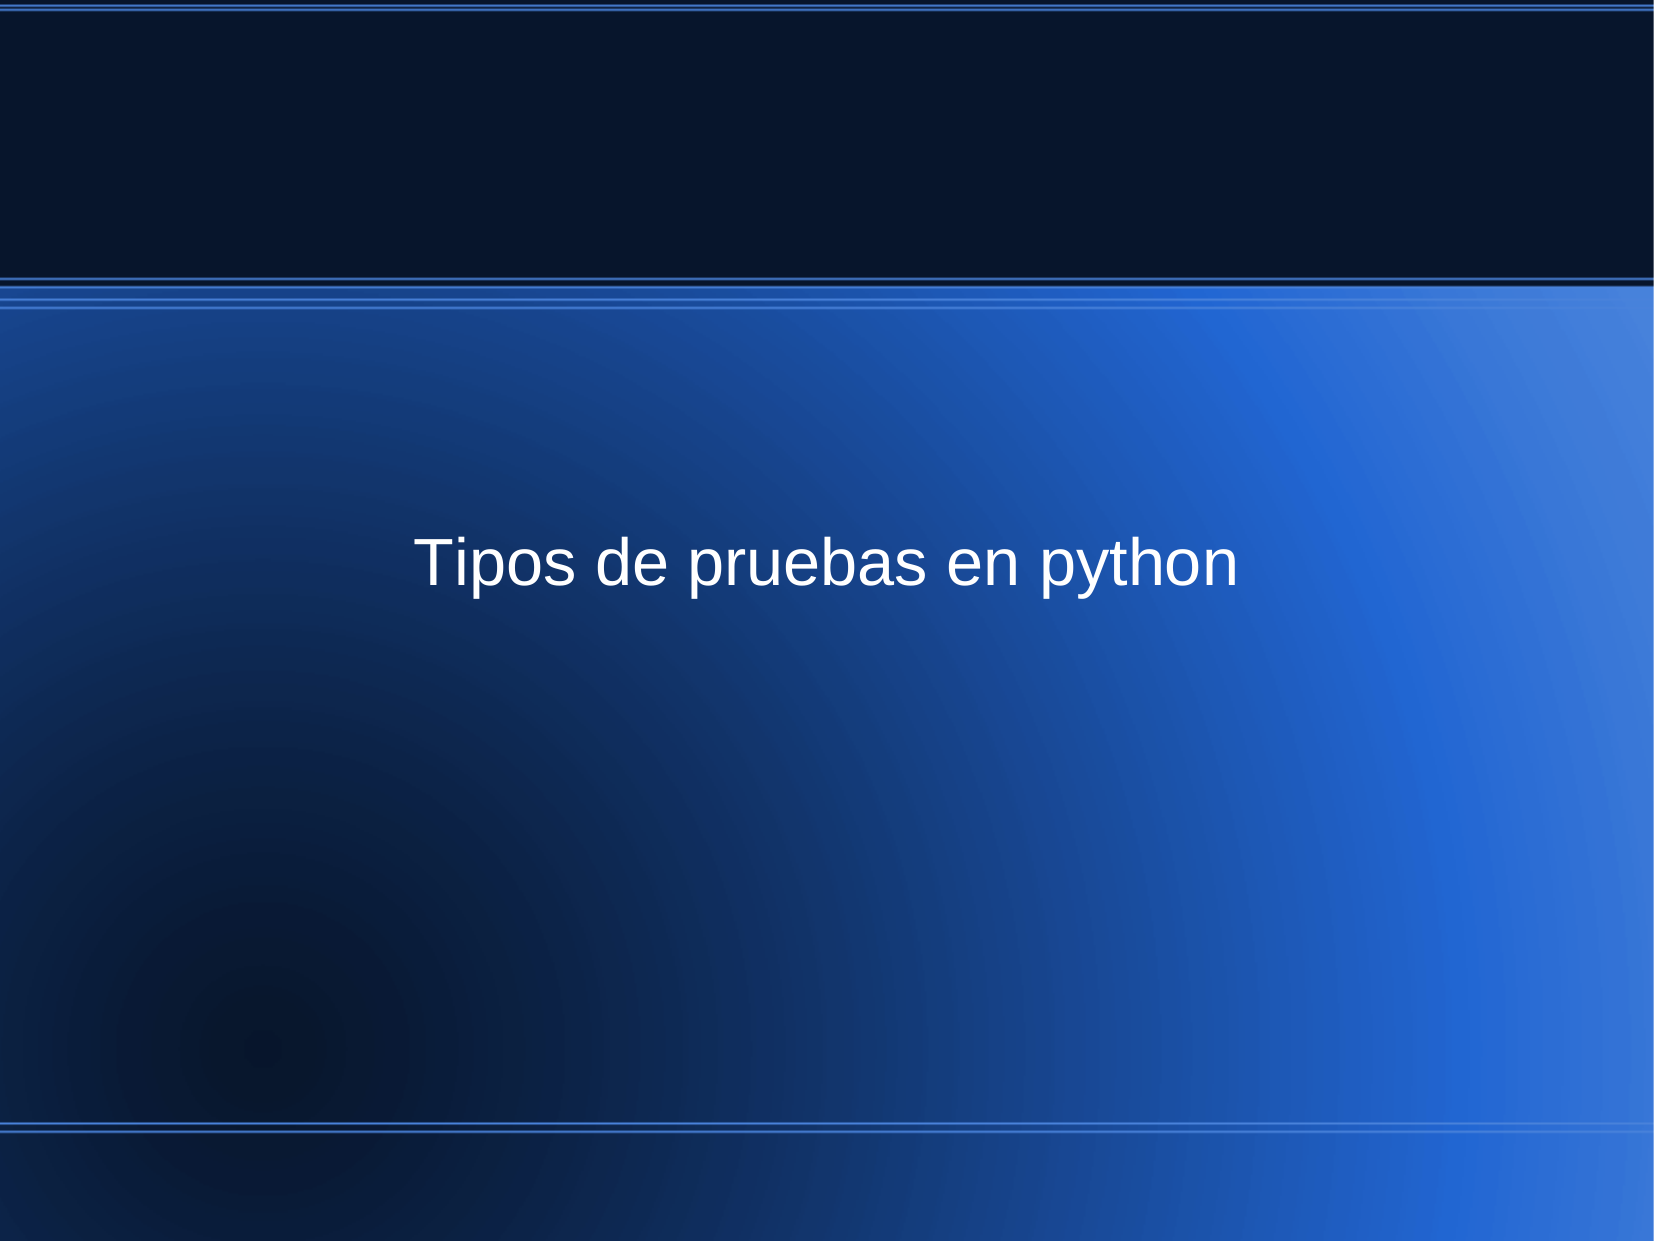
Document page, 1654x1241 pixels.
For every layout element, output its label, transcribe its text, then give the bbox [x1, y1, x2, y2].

subtitle Tipos de pruebas en python [82, 49, 1571, 1075]
picture [0, 0, 1654, 1241]
